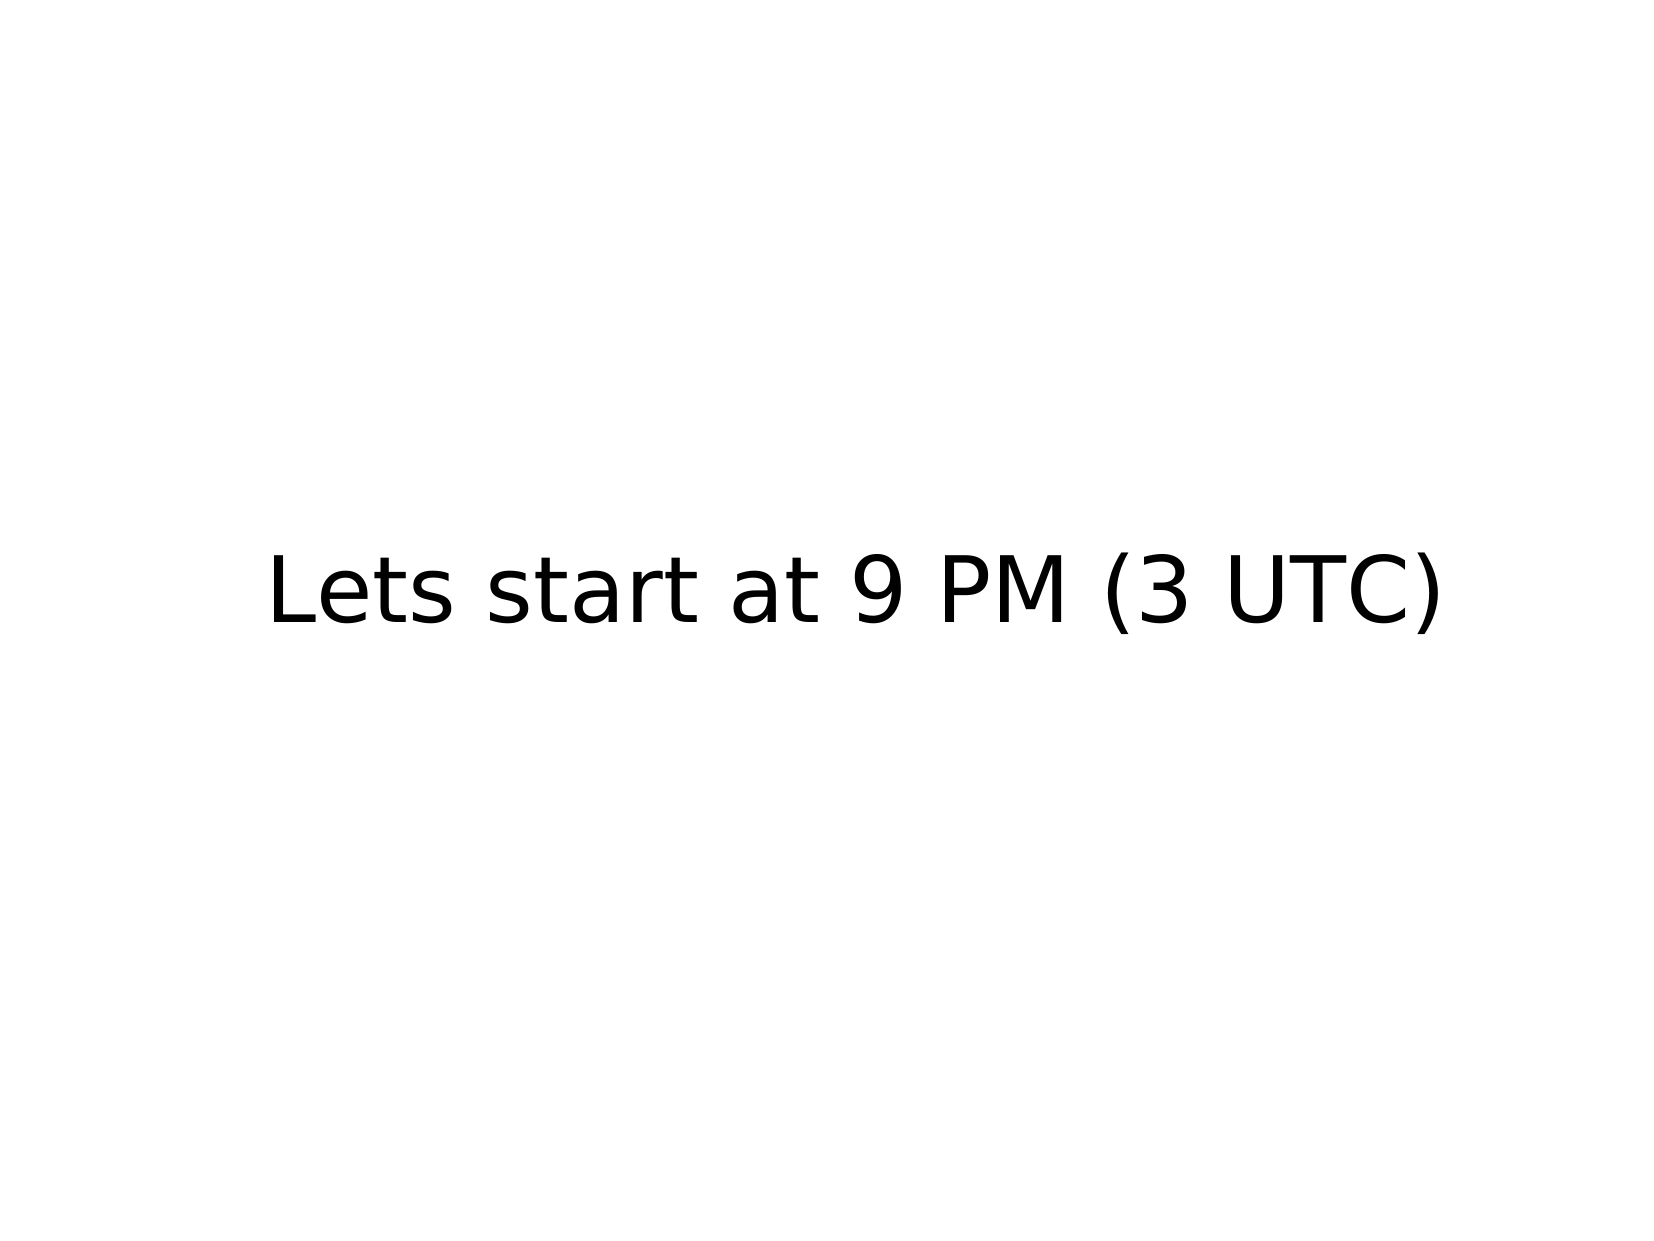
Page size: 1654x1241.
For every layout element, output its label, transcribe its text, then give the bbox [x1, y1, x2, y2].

title Lets start at 9 PM (3 UTC) [112, 487, 1601, 695]
